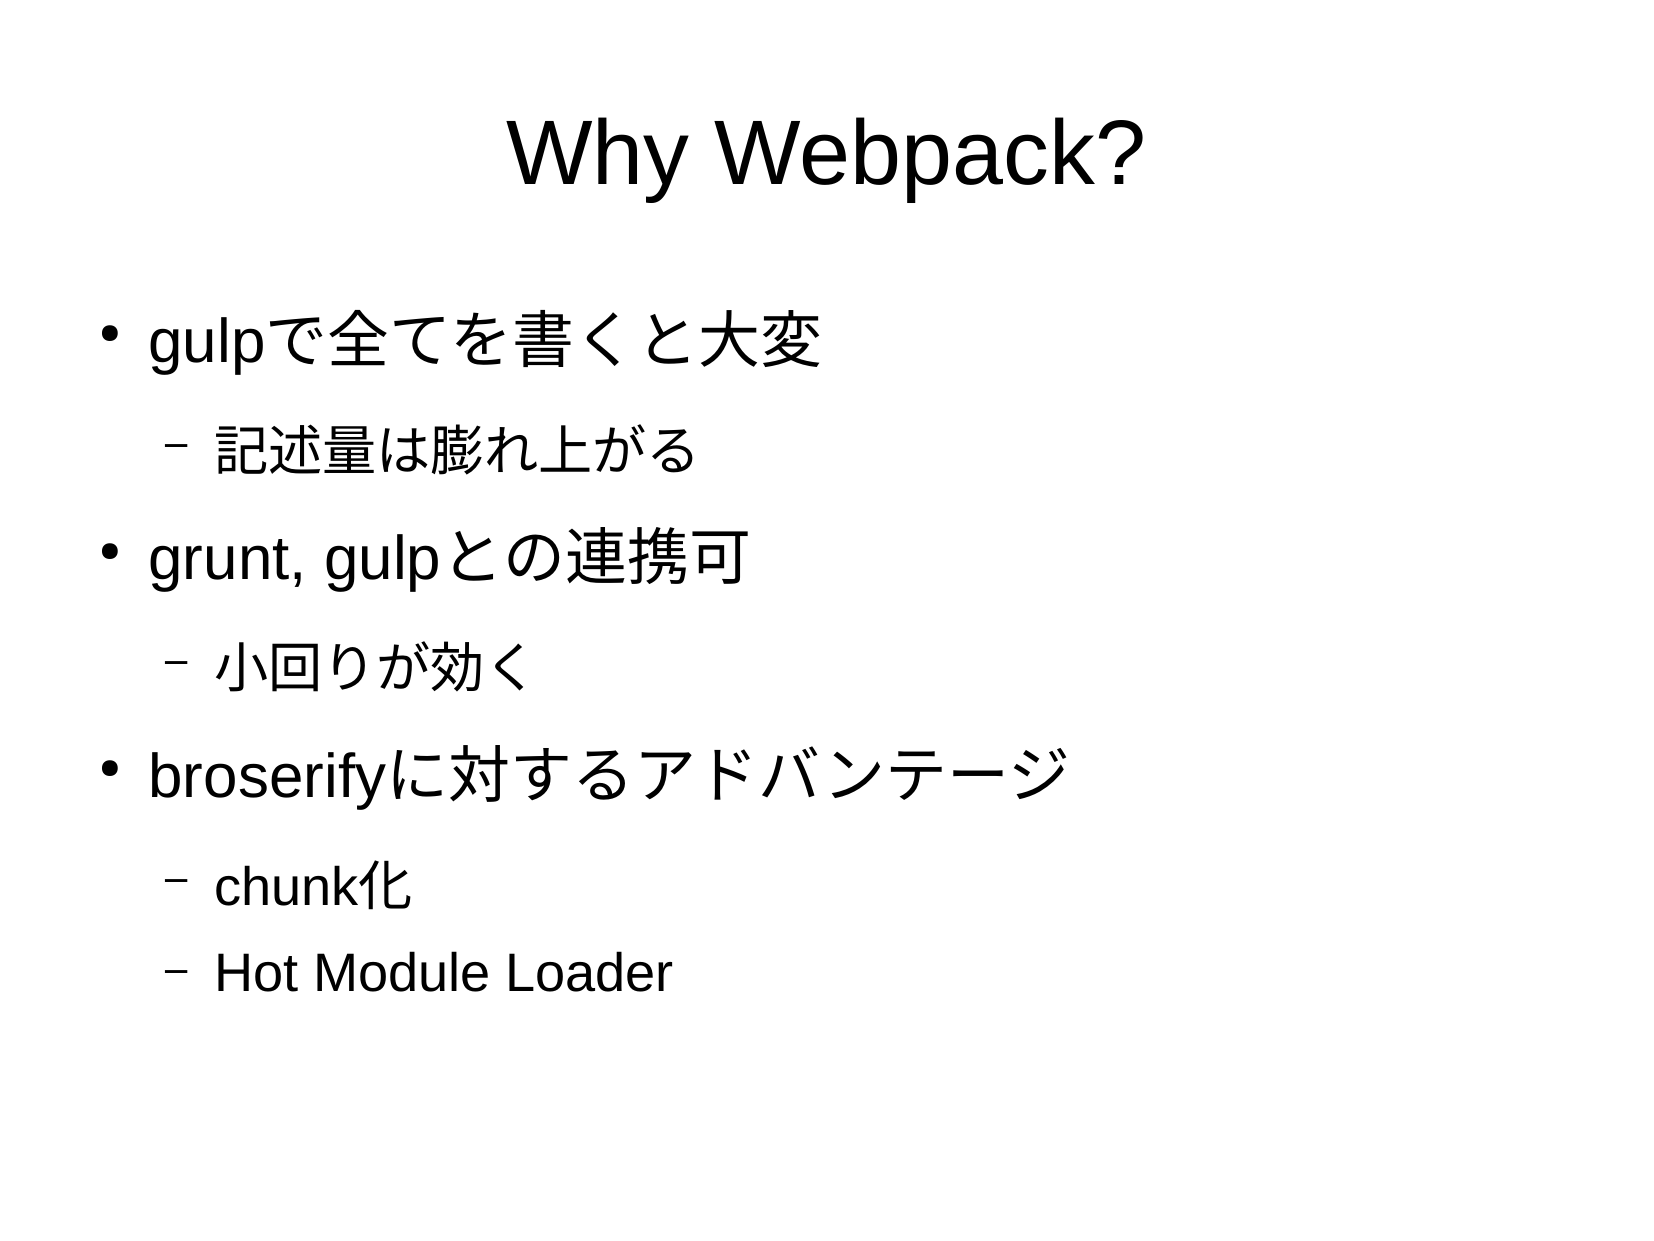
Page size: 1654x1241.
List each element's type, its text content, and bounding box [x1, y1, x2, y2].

list gulpで全てを書くと大変 記述量は膨れ上がる grunt, gulpとの連携可 小回りが効く broserifyに対するアドバンテージ chunk化 Hot Module Loader [82, 290, 1571, 1010]
title Why Webpack? [82, 49, 1571, 257]
